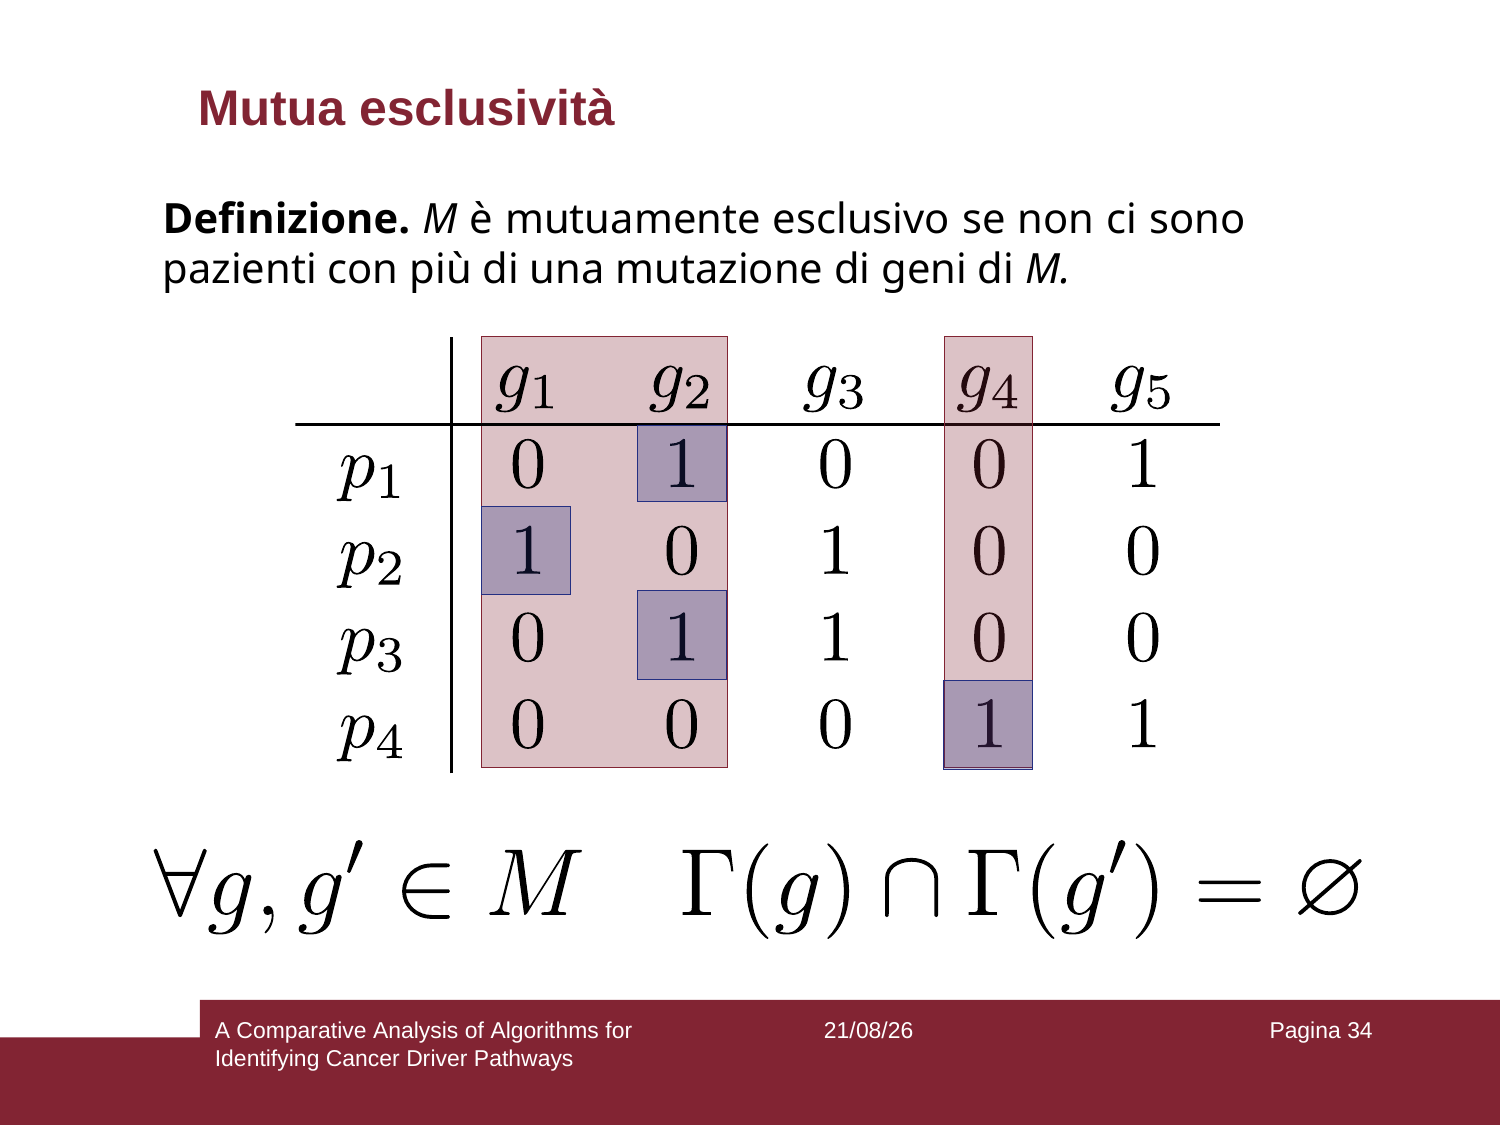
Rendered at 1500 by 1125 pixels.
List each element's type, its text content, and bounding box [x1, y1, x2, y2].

text_box 22/10/24 [712, 1008, 1026, 1084]
picture [153, 840, 1362, 939]
text_box Definizione. M è mutuamente esclusivo se non ci sono pazienti con più di una mutazione di geni di M. [147, 184, 1359, 350]
text_box Pagina <number> [1074, 1008, 1388, 1084]
picture [295, 350, 1241, 780]
text_box [637, 425, 727, 502]
text_box [481, 506, 571, 595]
text_box [637, 590, 727, 680]
title Mutua esclusività [183, 67, 1400, 150]
text_box A Comparative Analysis of Algorithms for Identifying Cancer Driver Pathways [199, 1008, 676, 1084]
text_box [943, 350, 1033, 770]
